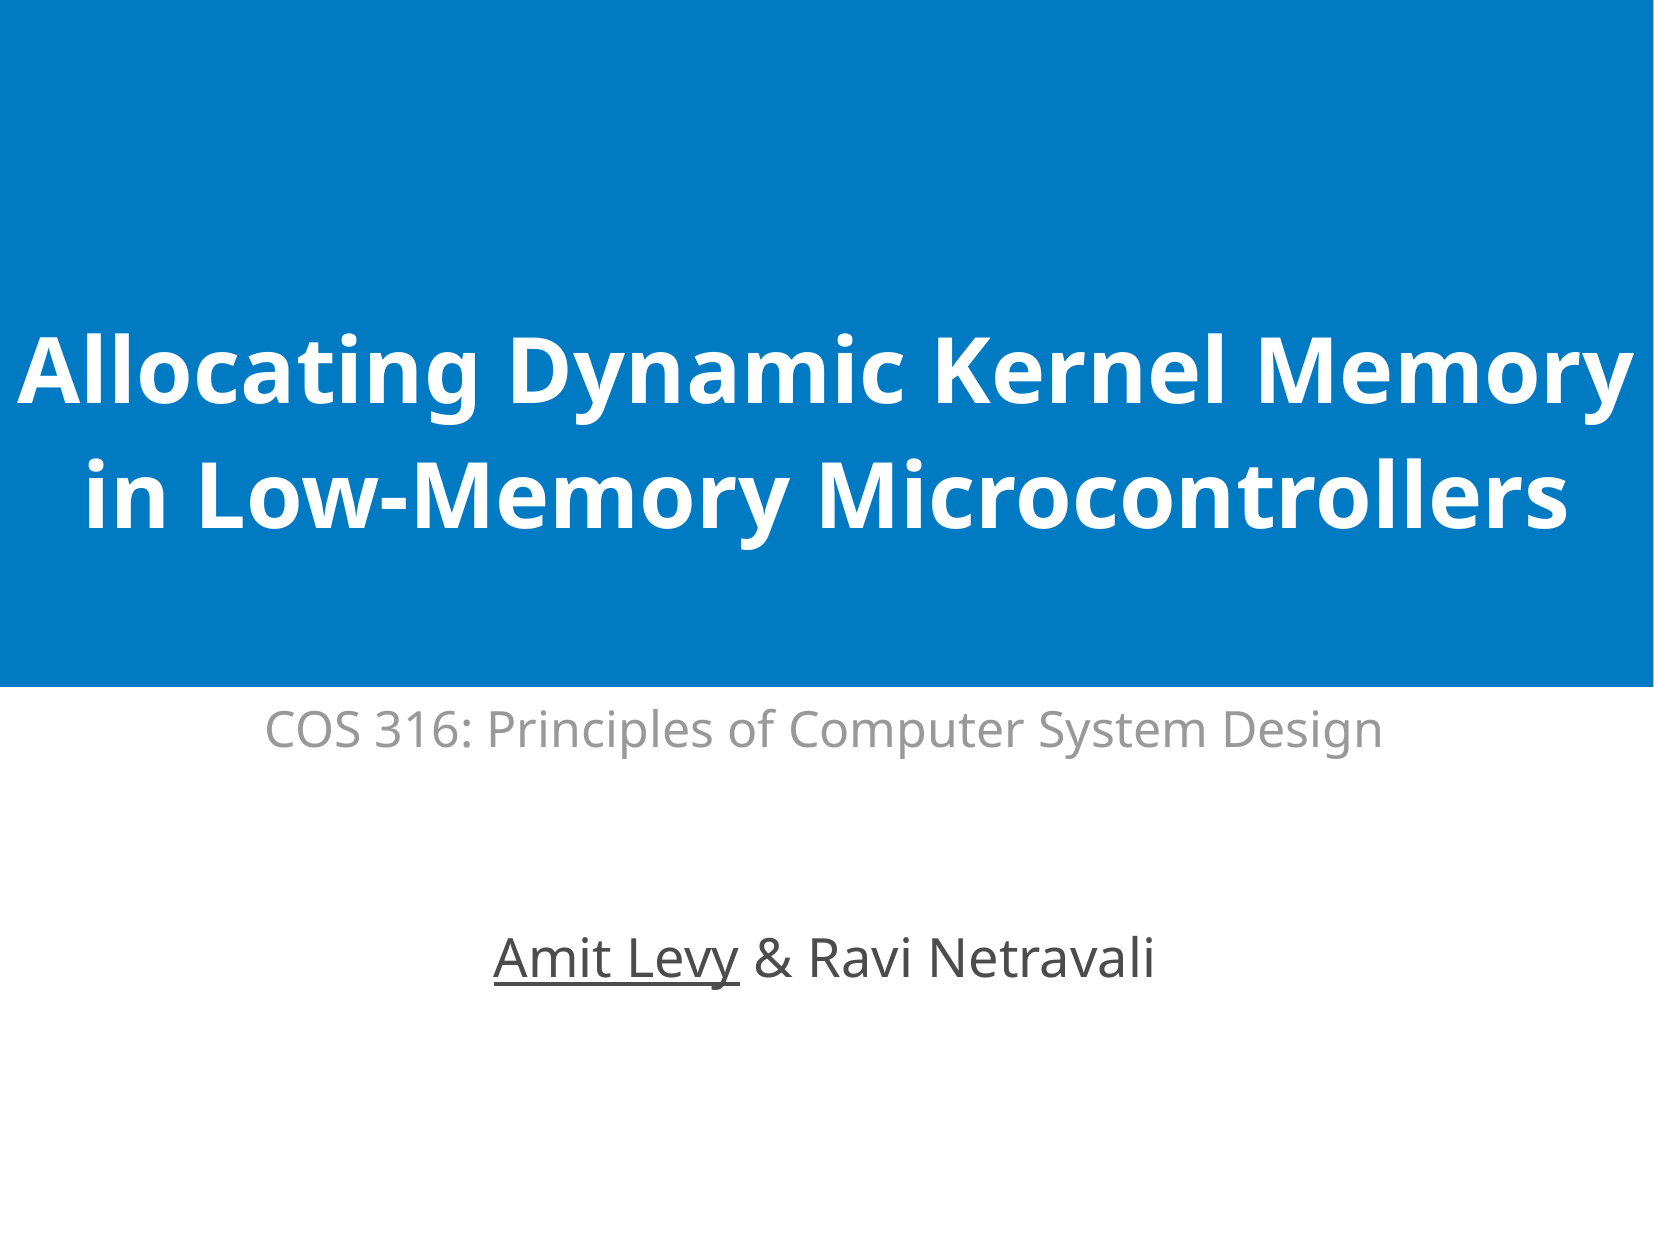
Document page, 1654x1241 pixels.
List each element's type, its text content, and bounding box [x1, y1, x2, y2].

subtitle Allocating Dynamic Kernel Memory in Low-Memory Microcontrollers [0, 0, 1654, 687]
text_box COS 316: Principles of Computer System Design [0, 686, 1651, 853]
text_box Amit Levy & Ravi Netravali [0, 912, 1651, 1079]
